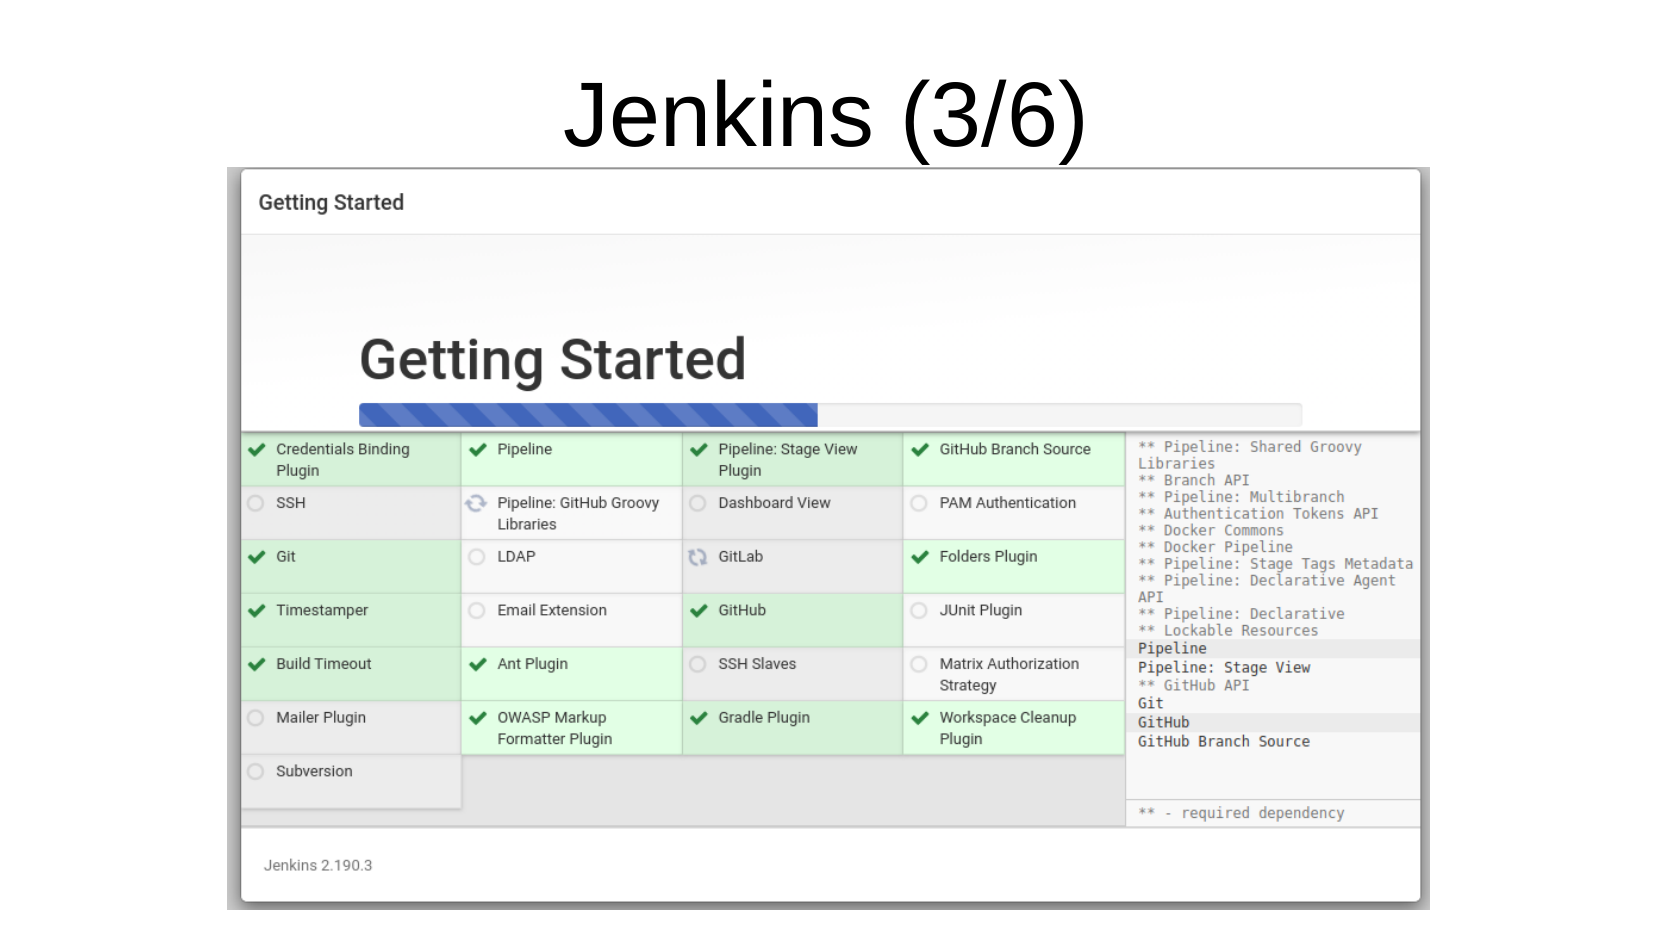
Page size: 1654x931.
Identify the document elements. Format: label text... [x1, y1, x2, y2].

picture [227, 167, 1430, 910]
title Jenkins (3/6) [82, 37, 1571, 193]
